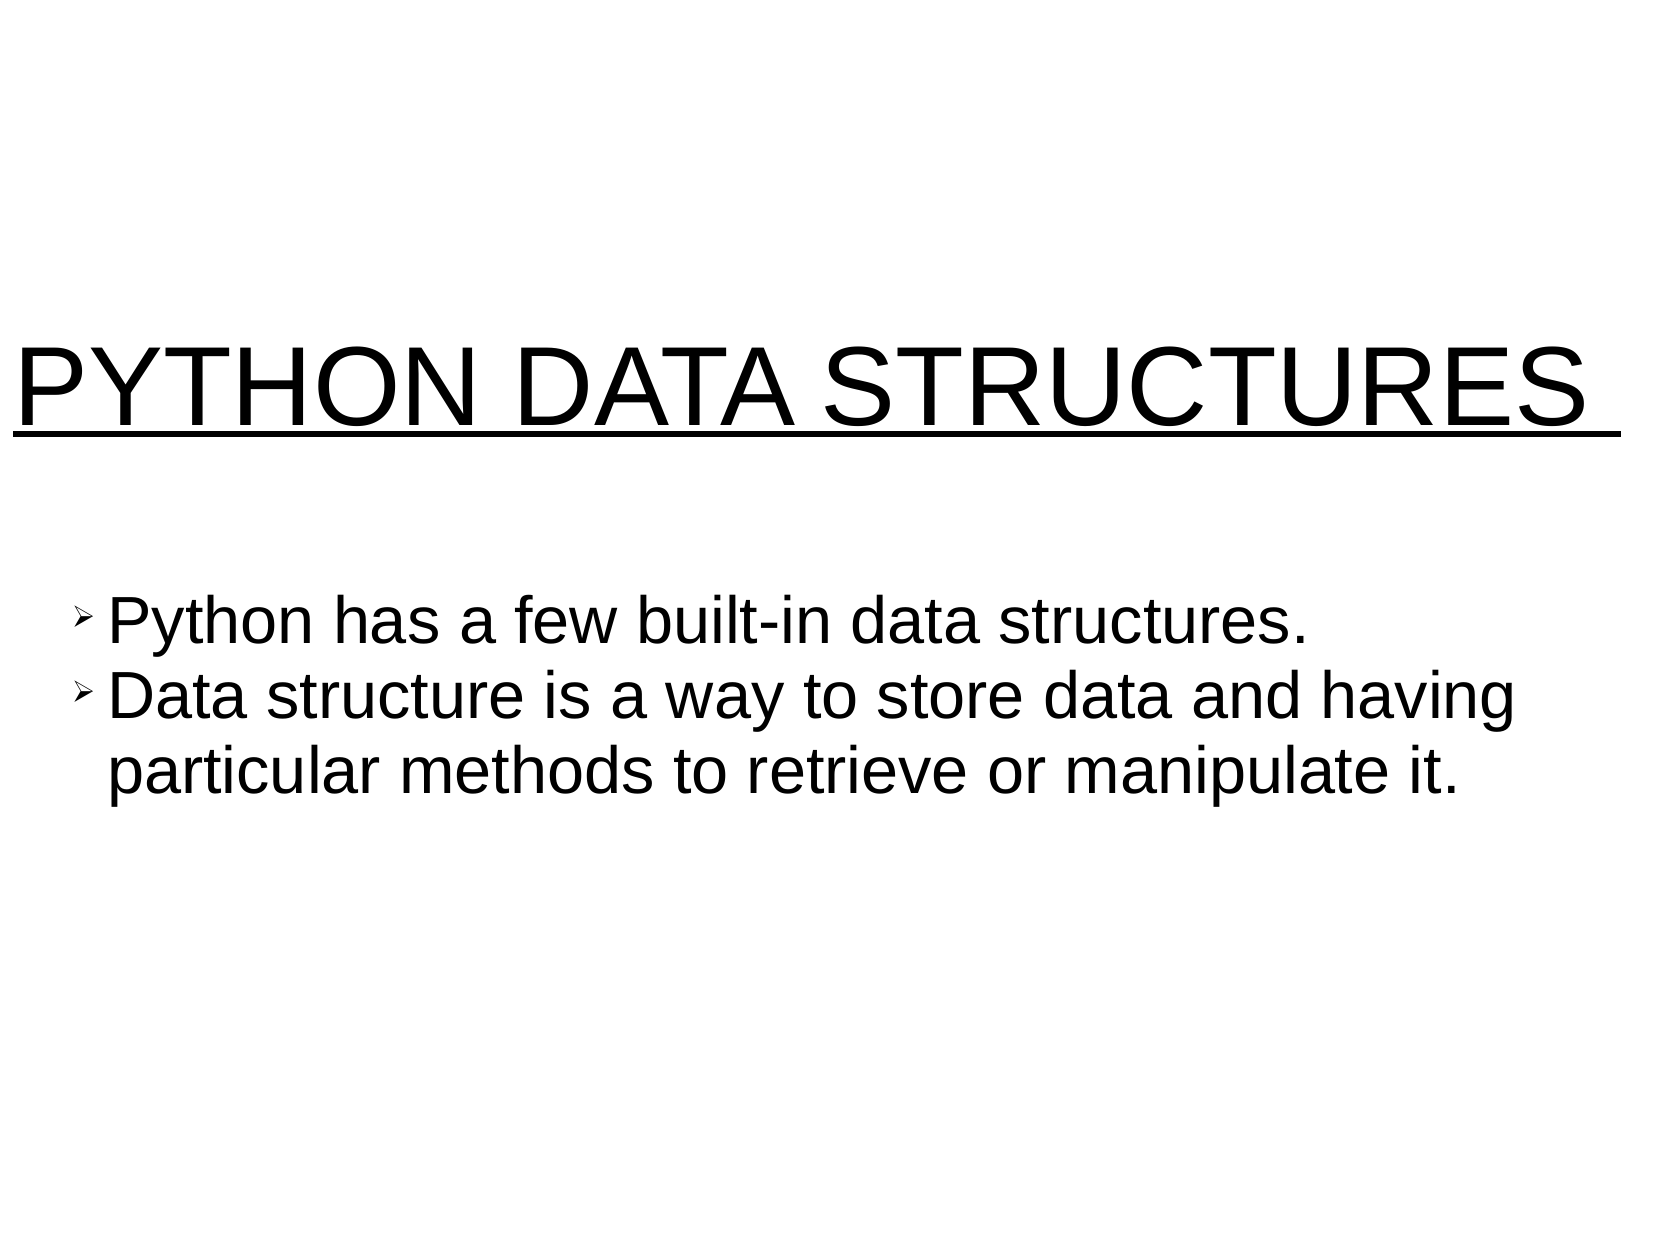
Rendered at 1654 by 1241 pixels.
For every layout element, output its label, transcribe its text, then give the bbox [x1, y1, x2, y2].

subtitle Python has a few built-in data structures. Data structure is a way to store data and having particular methods to retrieve or manipulate it. [71, 475, 1561, 916]
title PYTHON DATA STRUCTURES [0, 260, 1636, 512]
